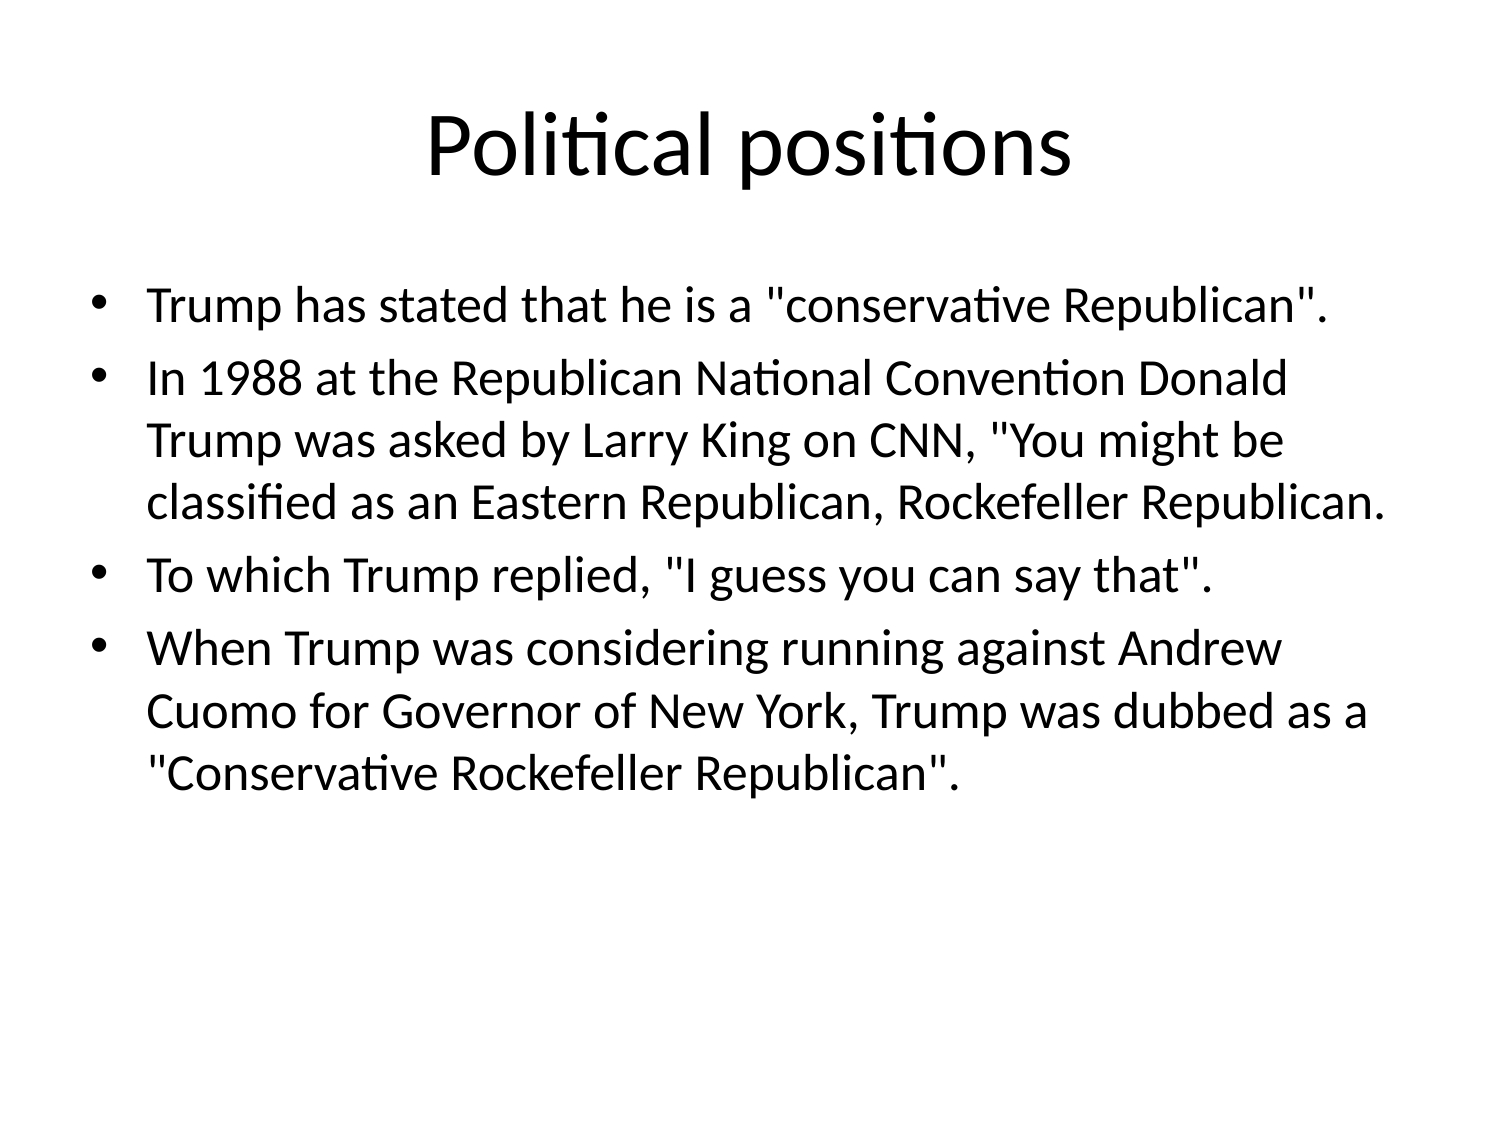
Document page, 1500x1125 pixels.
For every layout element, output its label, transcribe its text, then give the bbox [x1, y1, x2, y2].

title Political positions [75, 45, 1425, 233]
list Trump has stated that he is a "conservative Republican". In 1988 at the Republican National Convention Donald Trump was asked by Larry King on CNN, "You might be classified as an Eastern Republican, Rockefeller Republican. To which Trump replied, "I guess you can say that". When Trump was considering running against Andrew Cuomo for Governor of New York, Trump was dubbed as a "Conservative Rockefeller Republican". [75, 262, 1425, 1005]
